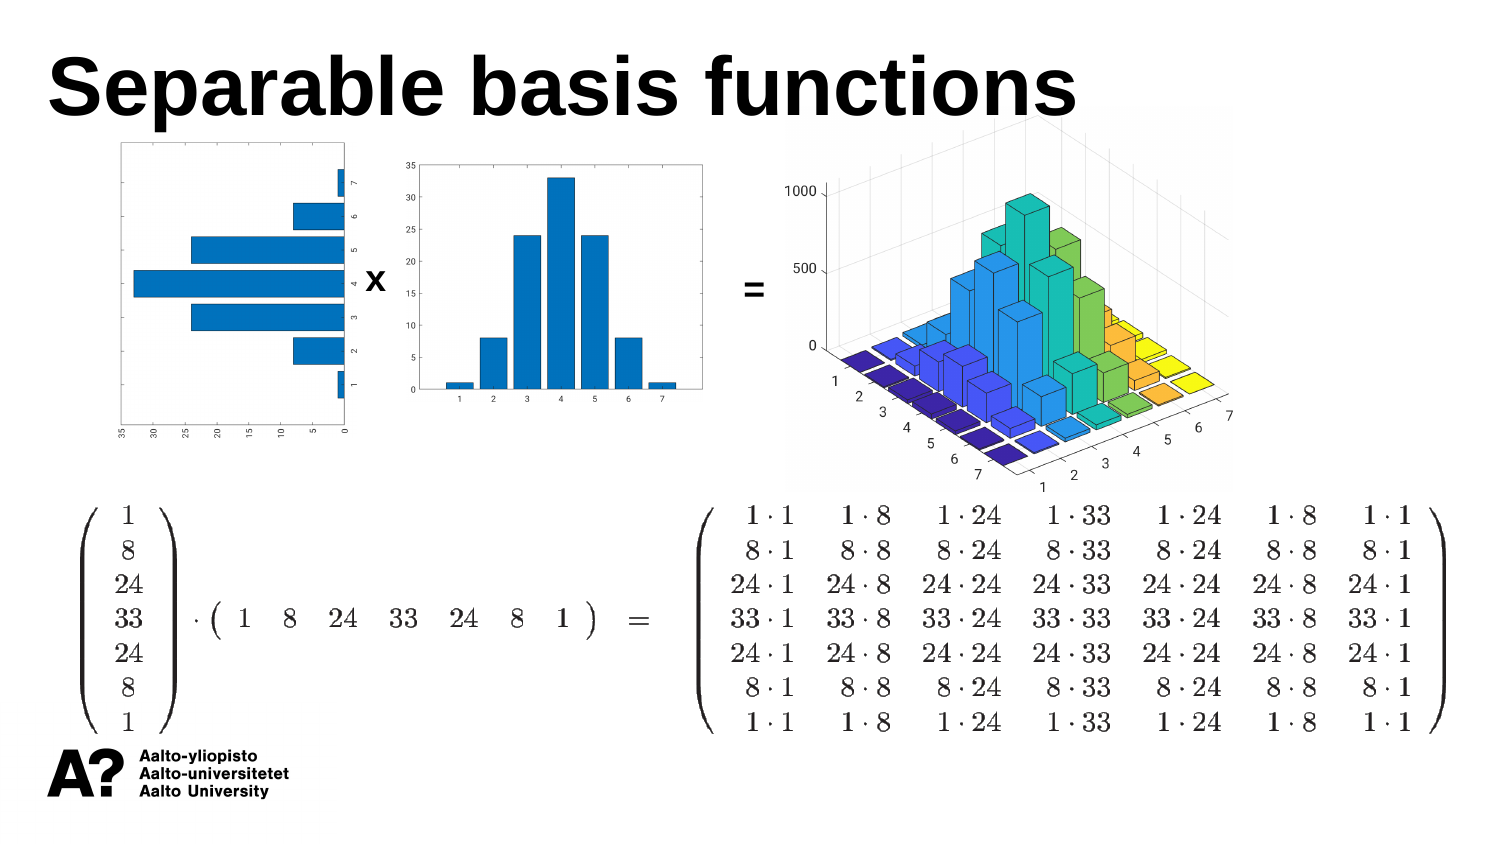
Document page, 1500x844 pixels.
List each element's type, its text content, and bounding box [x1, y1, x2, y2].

picture [118, 142, 357, 439]
list Separable basis functions [47, 32, 1442, 197]
picture [0, 488, 595, 844]
picture [406, 162, 703, 402]
picture [629, 197, 1446, 748]
text_box x [365, 256, 412, 304]
text_box = [743, 268, 790, 315]
